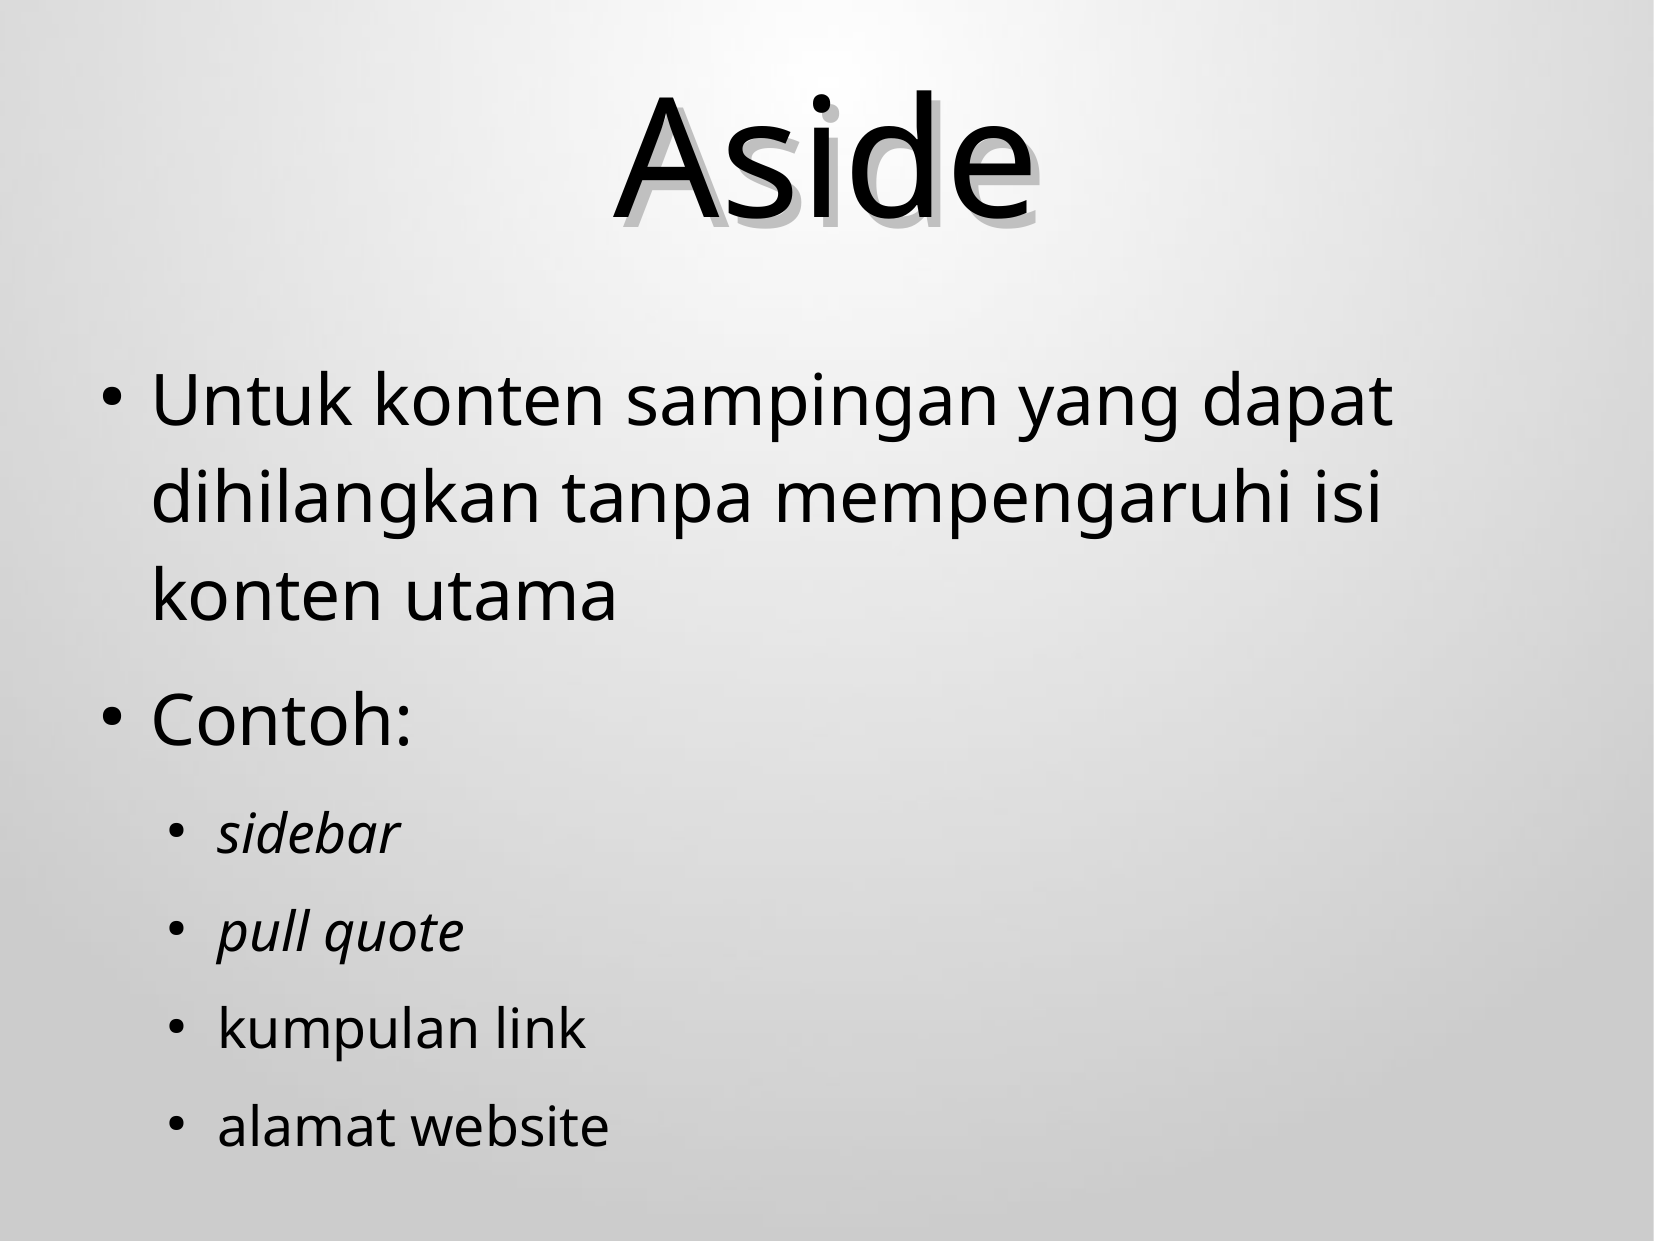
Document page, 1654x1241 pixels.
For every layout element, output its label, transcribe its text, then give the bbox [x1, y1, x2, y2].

title Aside [82, 49, 1571, 257]
list Untuk konten sampingan yang dapat dihilangkan tanpa mempengaruhi isi konten utama Contoh: sidebar pull quote kumpulan link alamat website [82, 349, 1571, 1168]
picture [0, 0, 1654, 1241]
